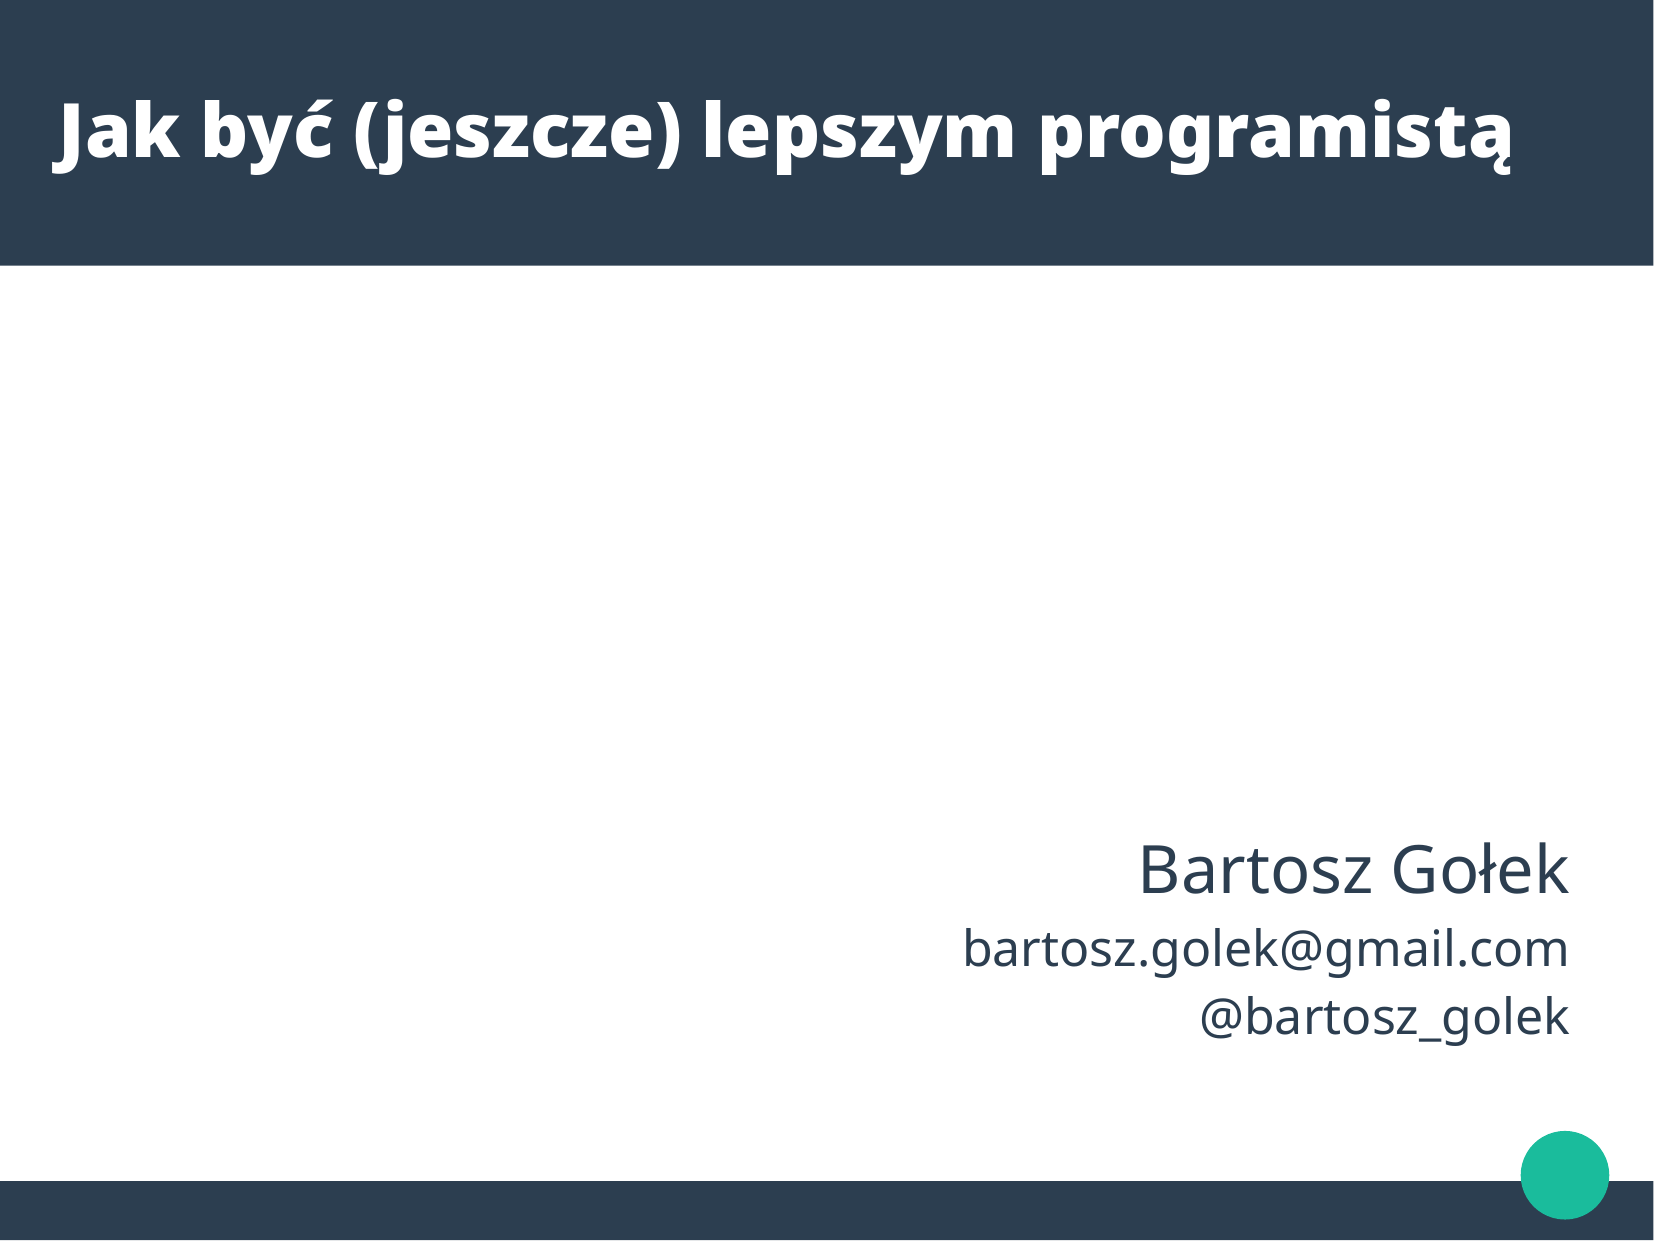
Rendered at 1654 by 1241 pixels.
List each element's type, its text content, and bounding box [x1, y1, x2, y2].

title Jak być (jeszcze) lepszym programistą [59, 49, 1595, 207]
subtitle Bartosz Gołek bartosz.golek@gmail.com @bartosz_golek [165, 819, 1571, 1053]
